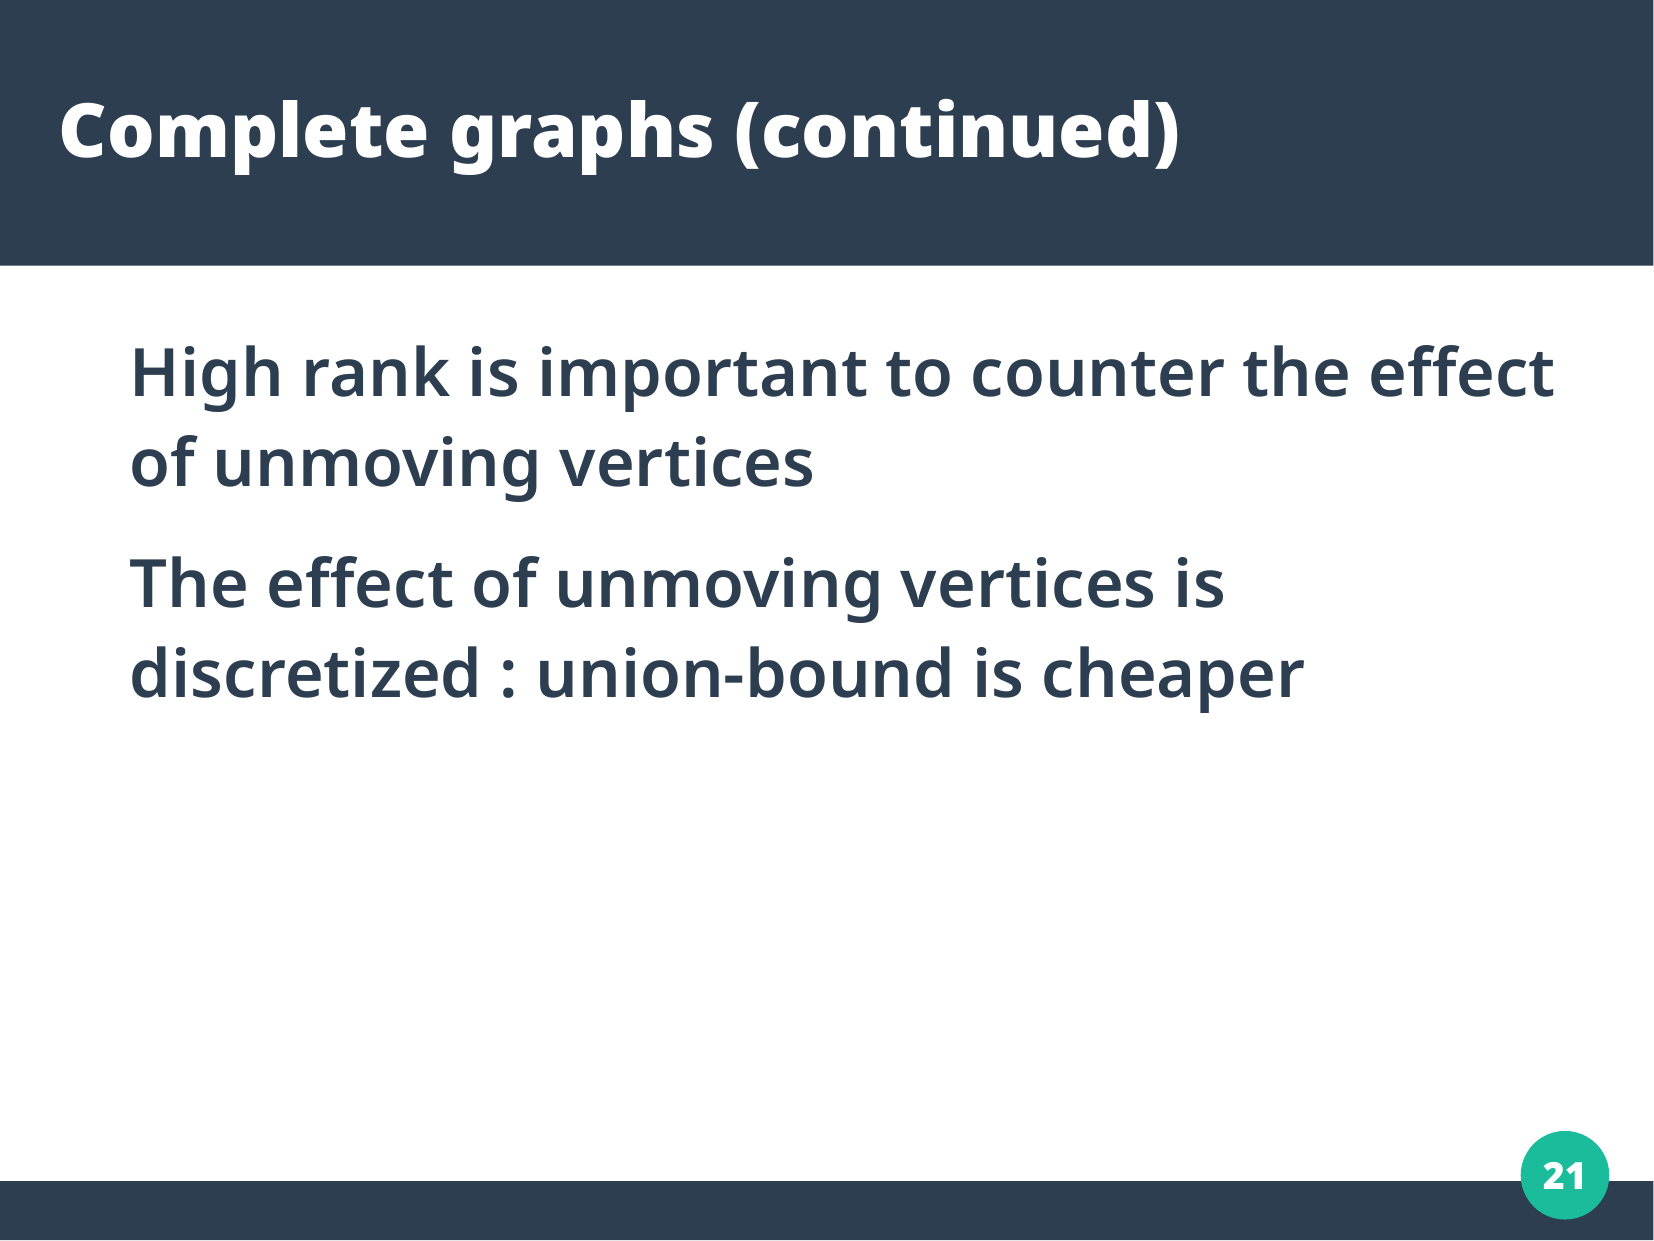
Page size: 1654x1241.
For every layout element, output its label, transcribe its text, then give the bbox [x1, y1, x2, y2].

list High rank is important to counter the effect of unmoving vertices The effect of unmoving vertices is discretized : union-bound is cheaper [59, 324, 1595, 1152]
title Complete graphs (continued) [59, 49, 1595, 207]
